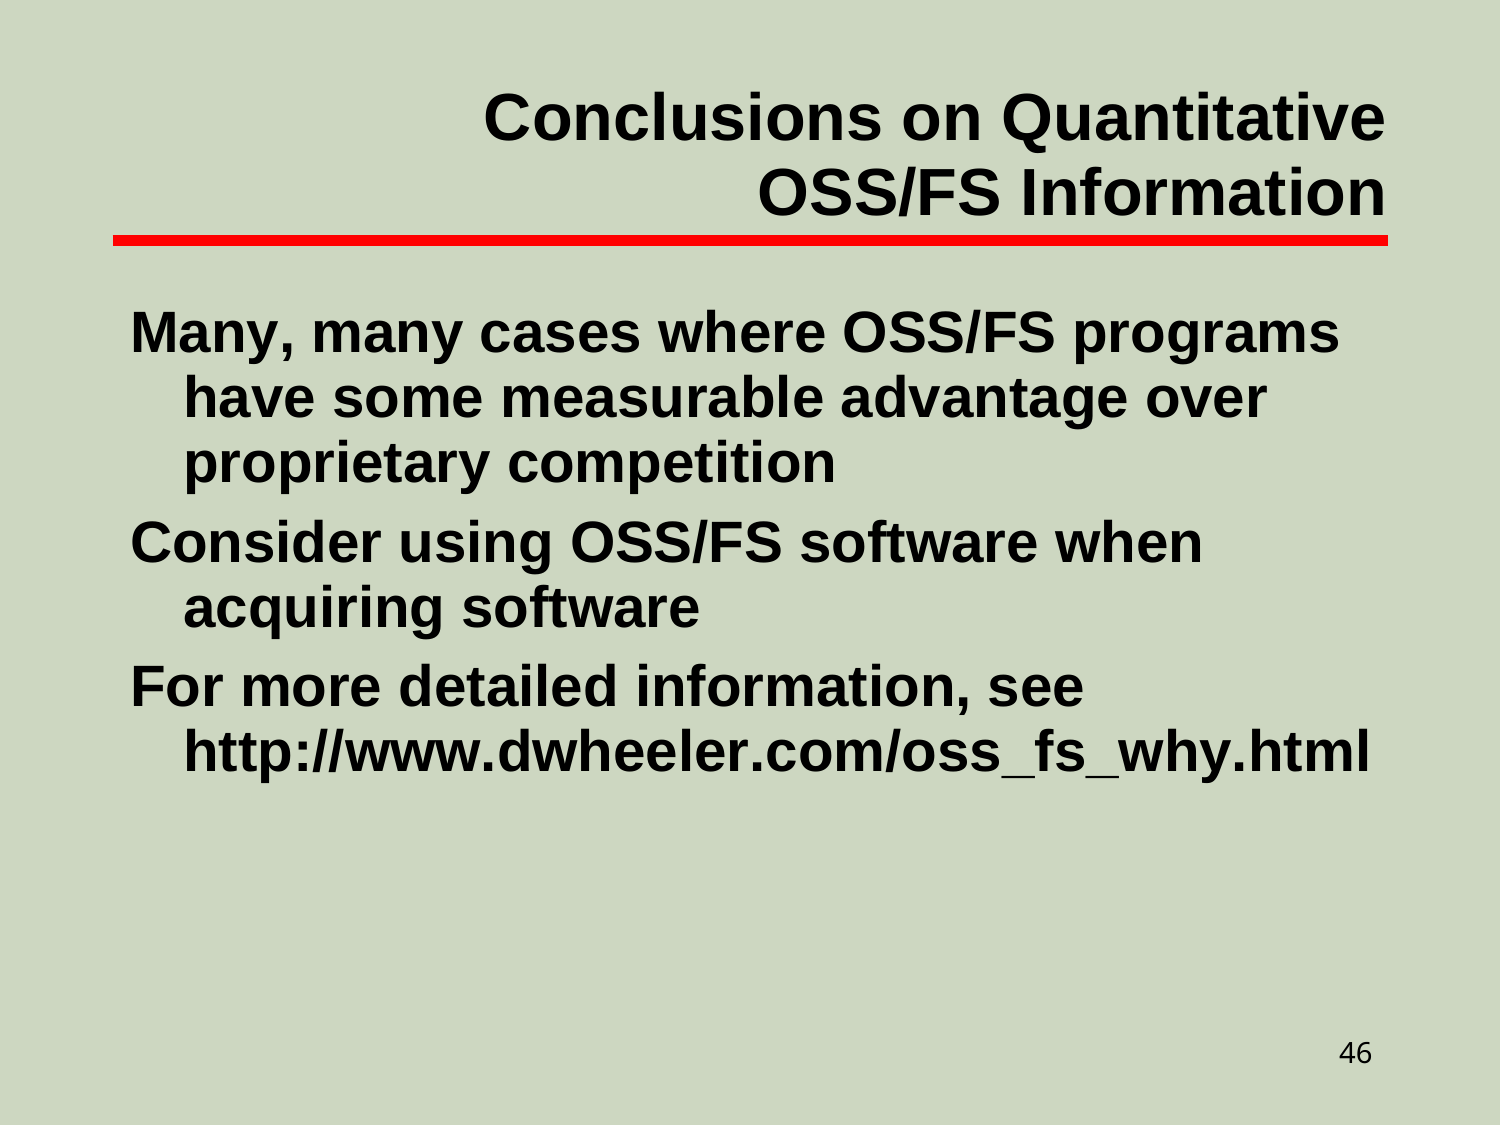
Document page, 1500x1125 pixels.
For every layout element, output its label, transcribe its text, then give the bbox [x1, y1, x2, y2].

title Conclusions on Quantitative OSS/FS Information [337, 74, 1388, 235]
list Many, many cases where OSS/FS programs have some measurable advantage over proprietary competition Consider using OSS/FS software when acquiring software For more detailed information, see http://www.dwheeler.com/oss_fs_why.html [112, 299, 1388, 1001]
